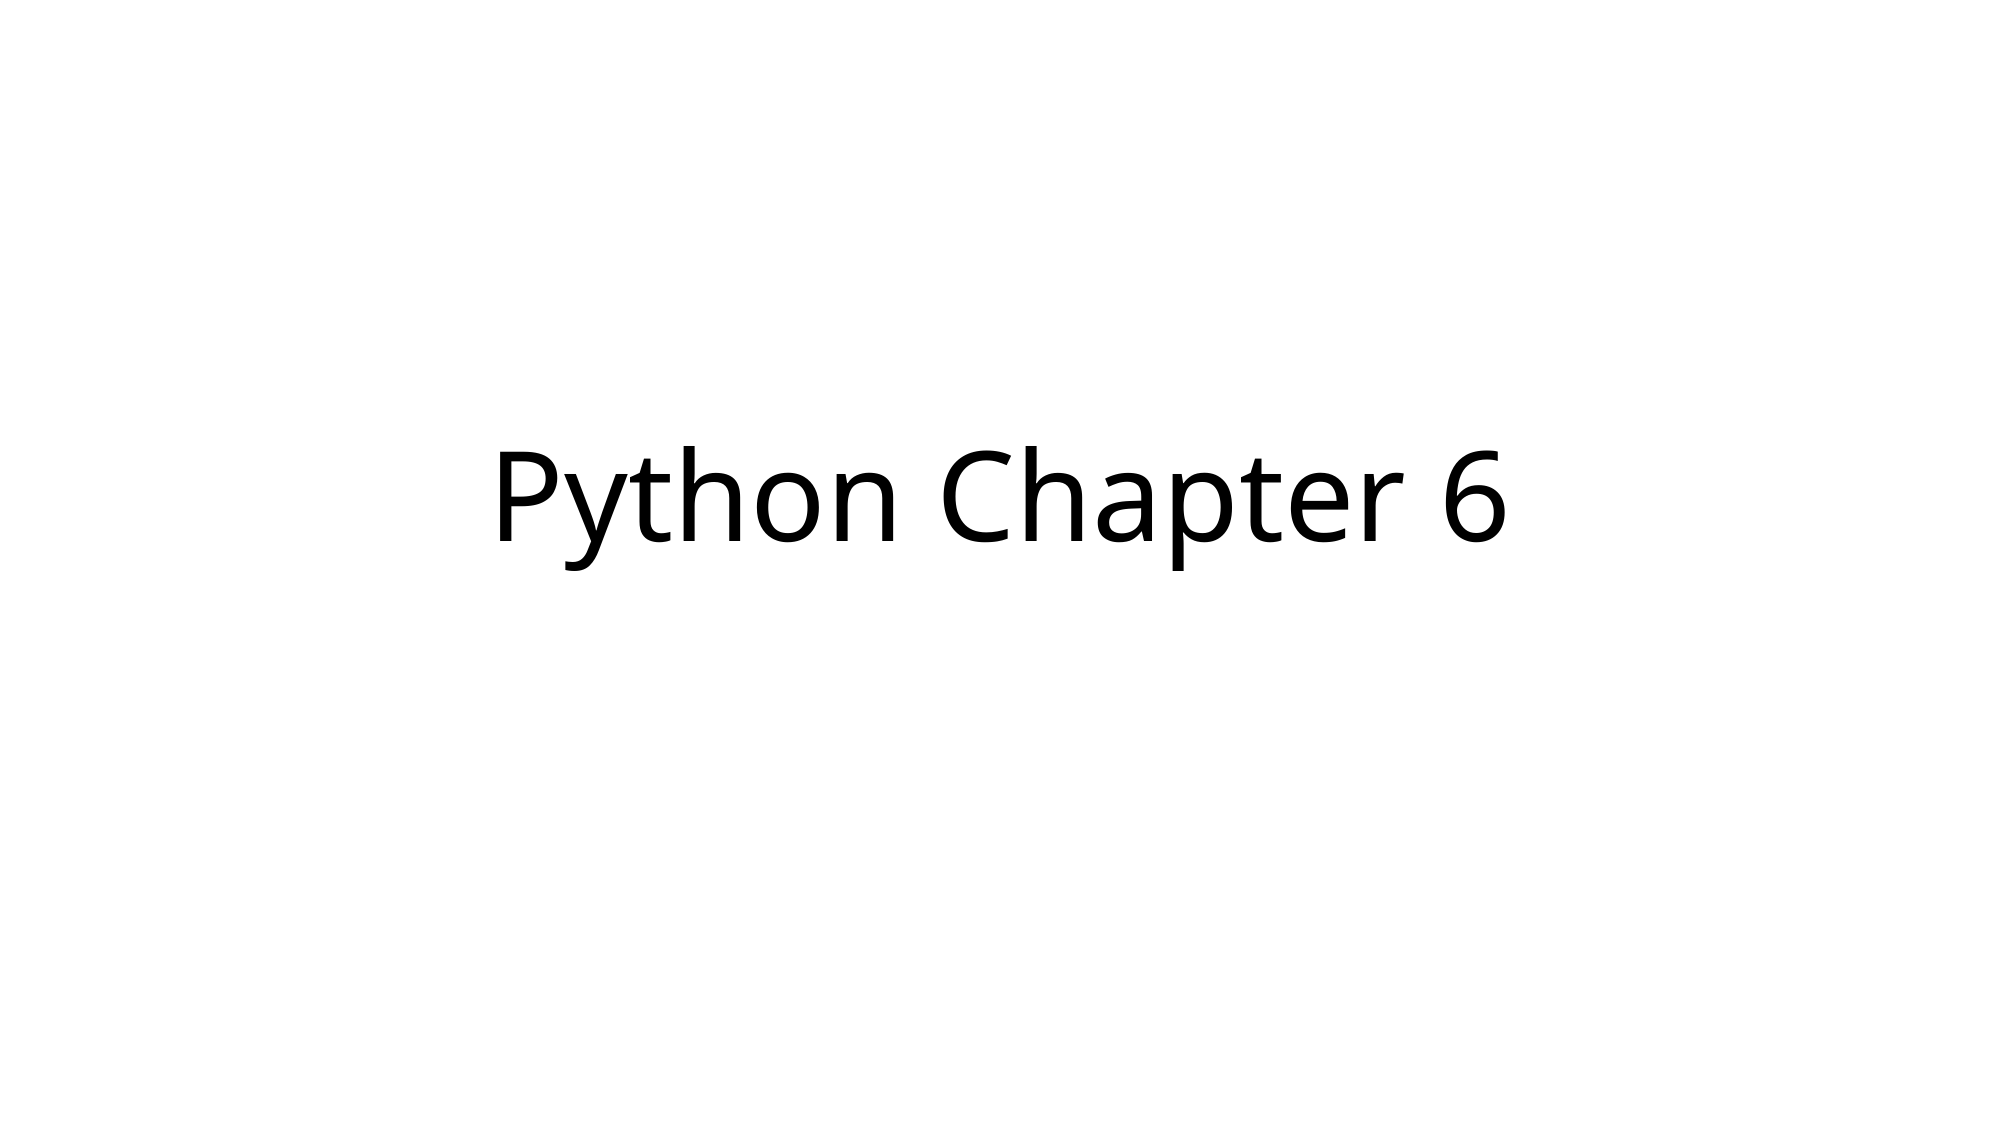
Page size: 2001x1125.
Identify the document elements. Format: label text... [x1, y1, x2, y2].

title Python Chapter 6 [249, 184, 1750, 576]
